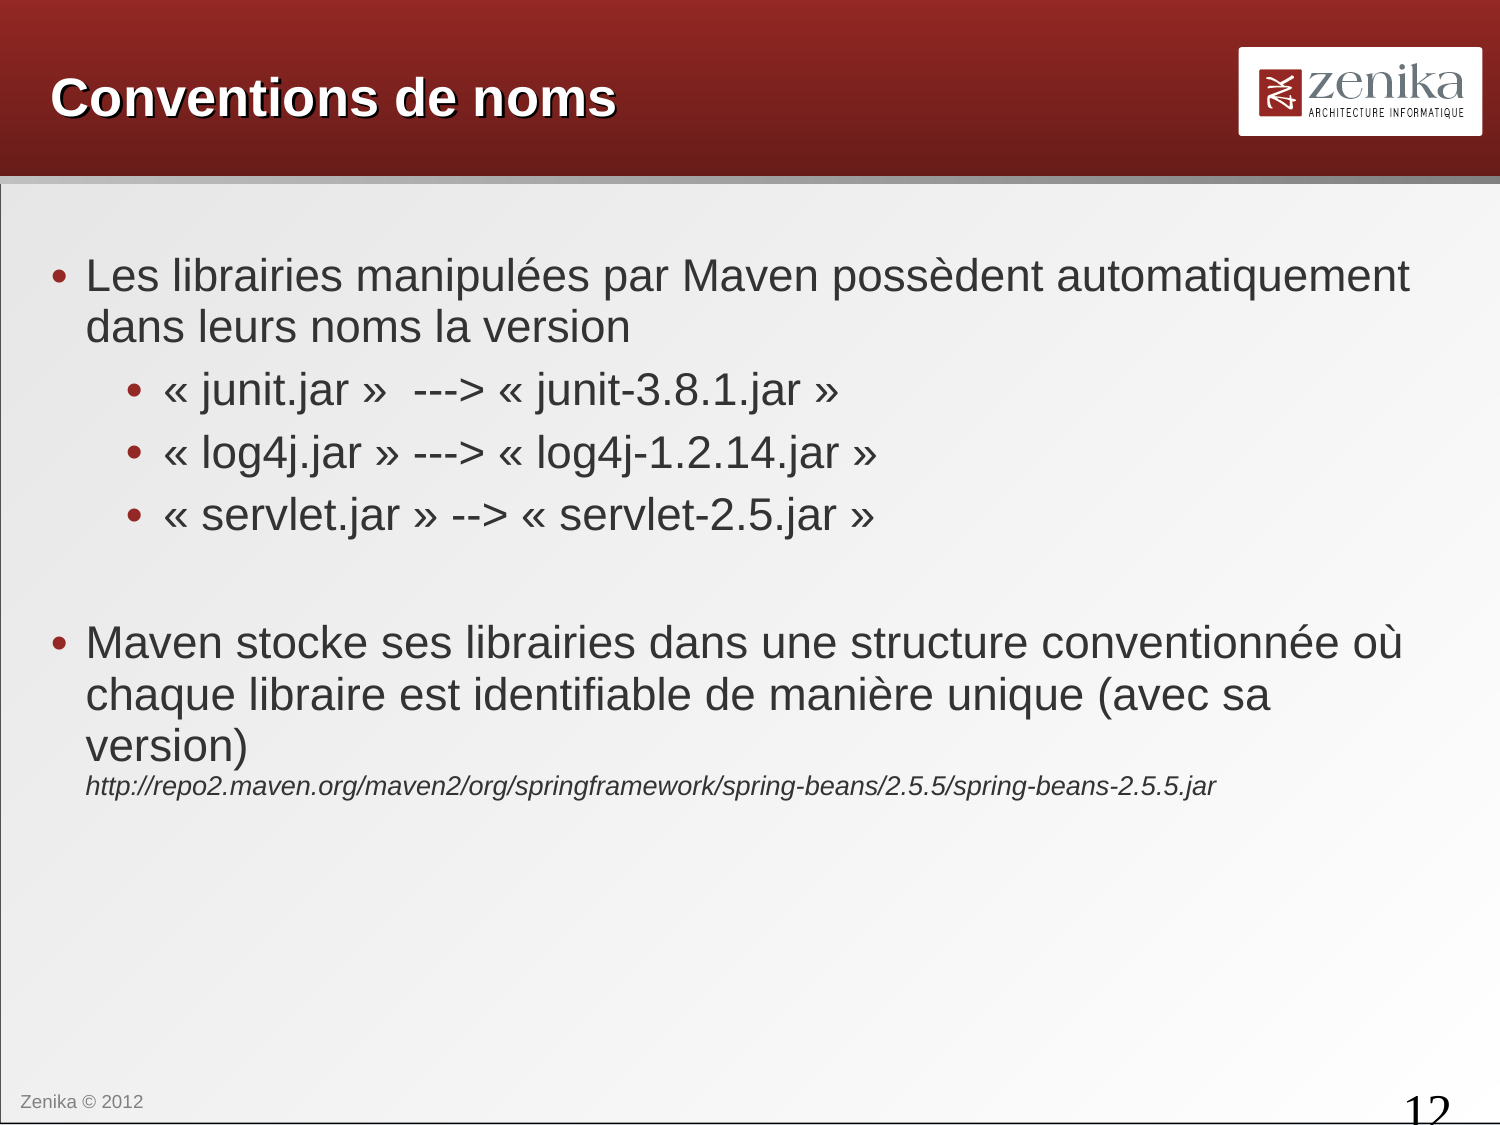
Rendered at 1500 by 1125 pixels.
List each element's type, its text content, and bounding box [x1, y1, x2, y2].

list Les librairies manipulées par Maven possèdent automatiquement dans leurs noms la version « junit.jar » ---> « junit-3.8.1.jar » « log4j.jar » ---> « log4j-1.2.14.jar » « servlet.jar » --> « servlet-2.5.jar » Maven stocke ses librairies dans une structure conventionnée où chaque libraire est identifiable de manière unique (avec sa version) http://repo2.maven.org/maven2/org/springframework/spring-beans/2.5.5/spring-beans-2.5.5.jar [50, 249, 1435, 1079]
picture [1257, 58, 1464, 125]
title Conventions de noms [50, 15, 1206, 180]
